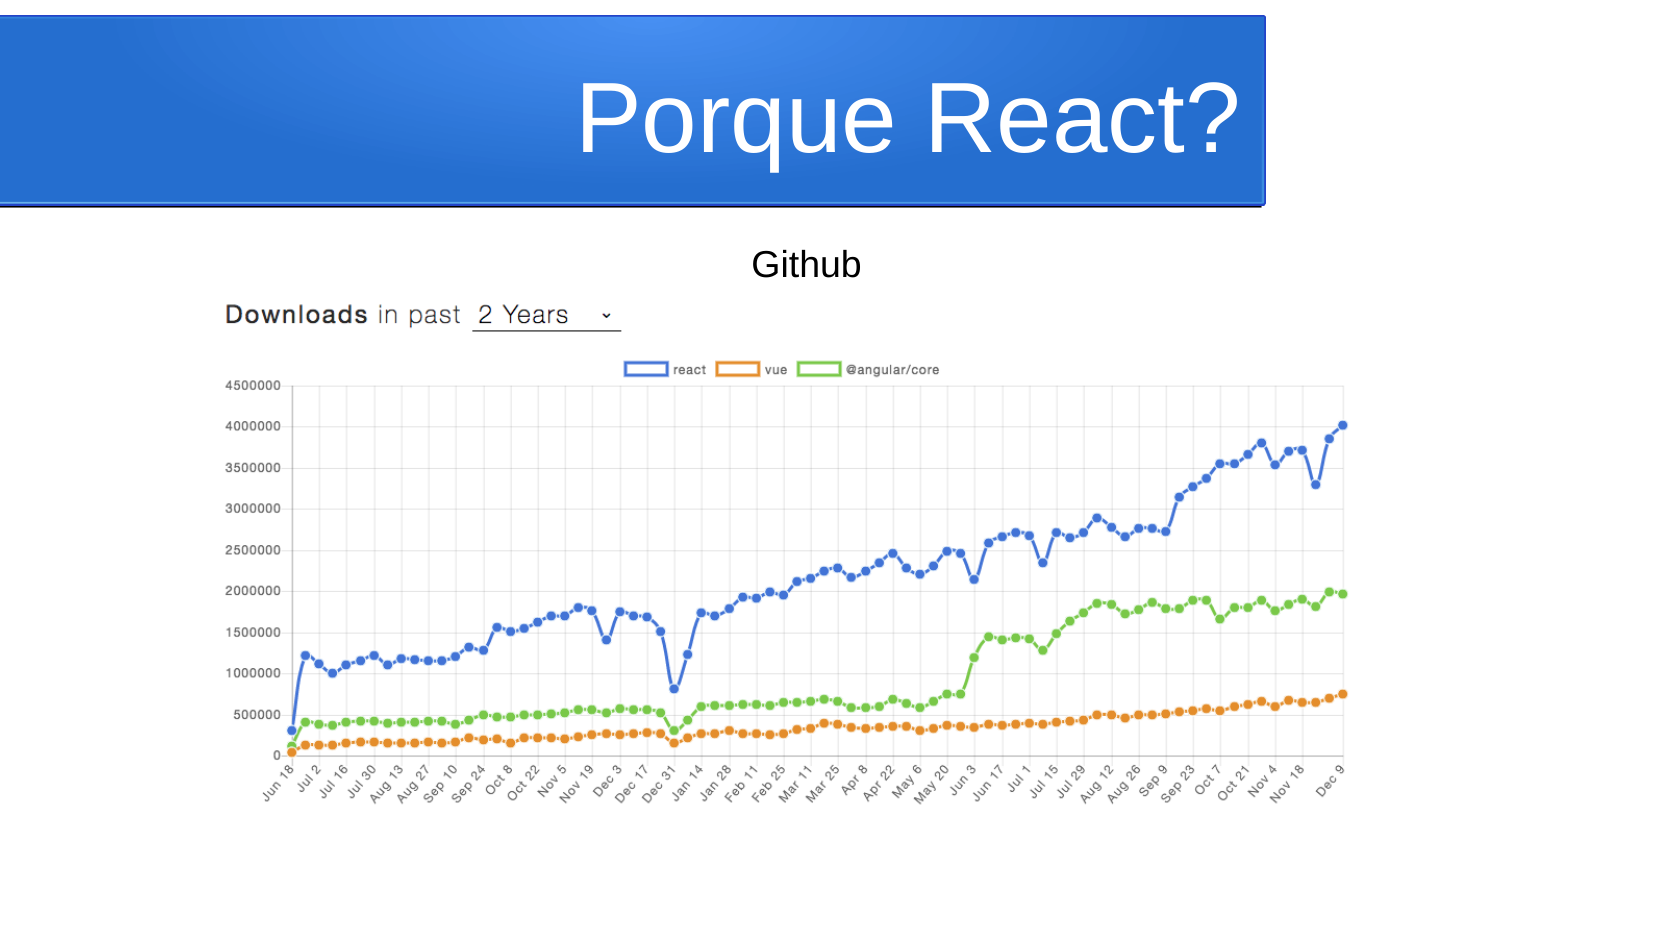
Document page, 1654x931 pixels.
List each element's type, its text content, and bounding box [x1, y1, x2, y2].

picture [0, 13, 1269, 211]
picture [212, 295, 1364, 816]
text_box Github [736, 232, 928, 293]
text_box Porque React? [560, 44, 1264, 180]
